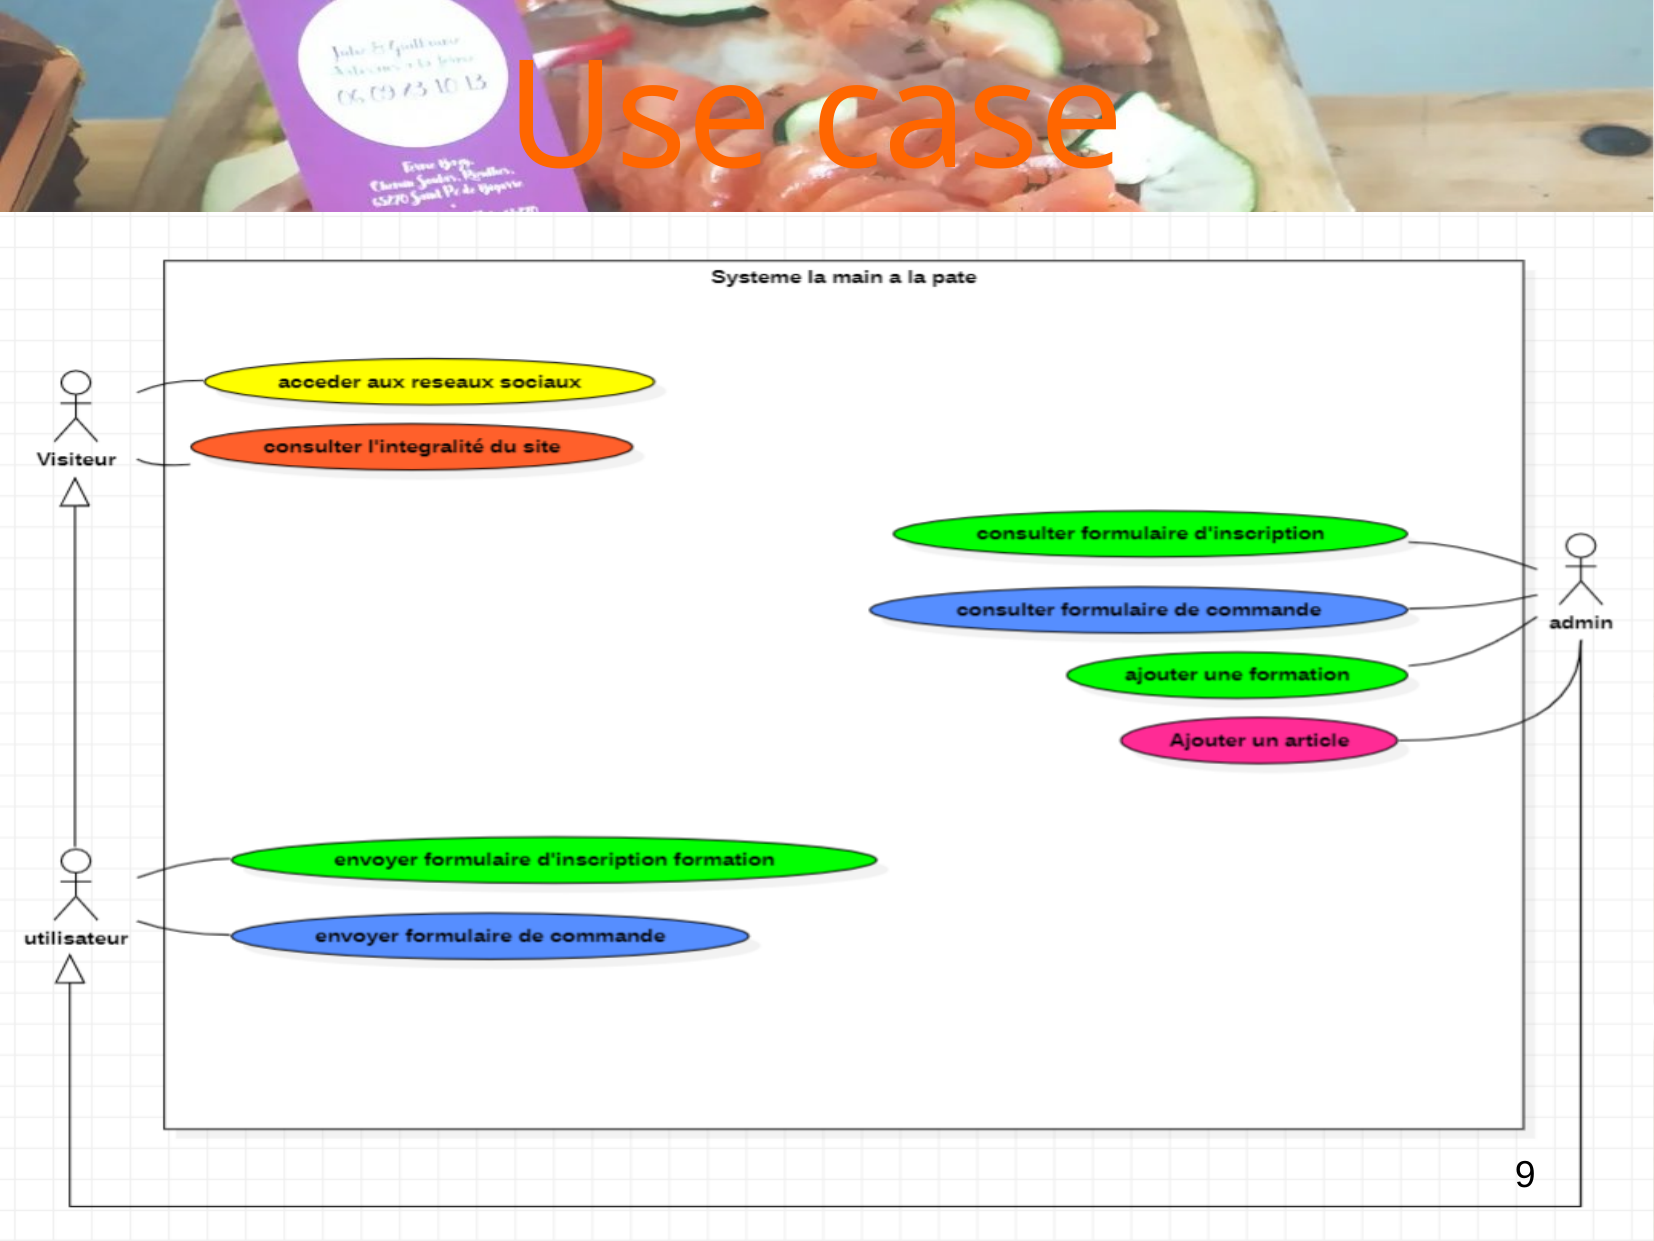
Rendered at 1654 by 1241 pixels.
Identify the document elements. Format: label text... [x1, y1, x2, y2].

title Use case [70, 0, 1560, 212]
picture [0, 0, 1654, 1241]
text_box 9 [1500, 1145, 1571, 1203]
